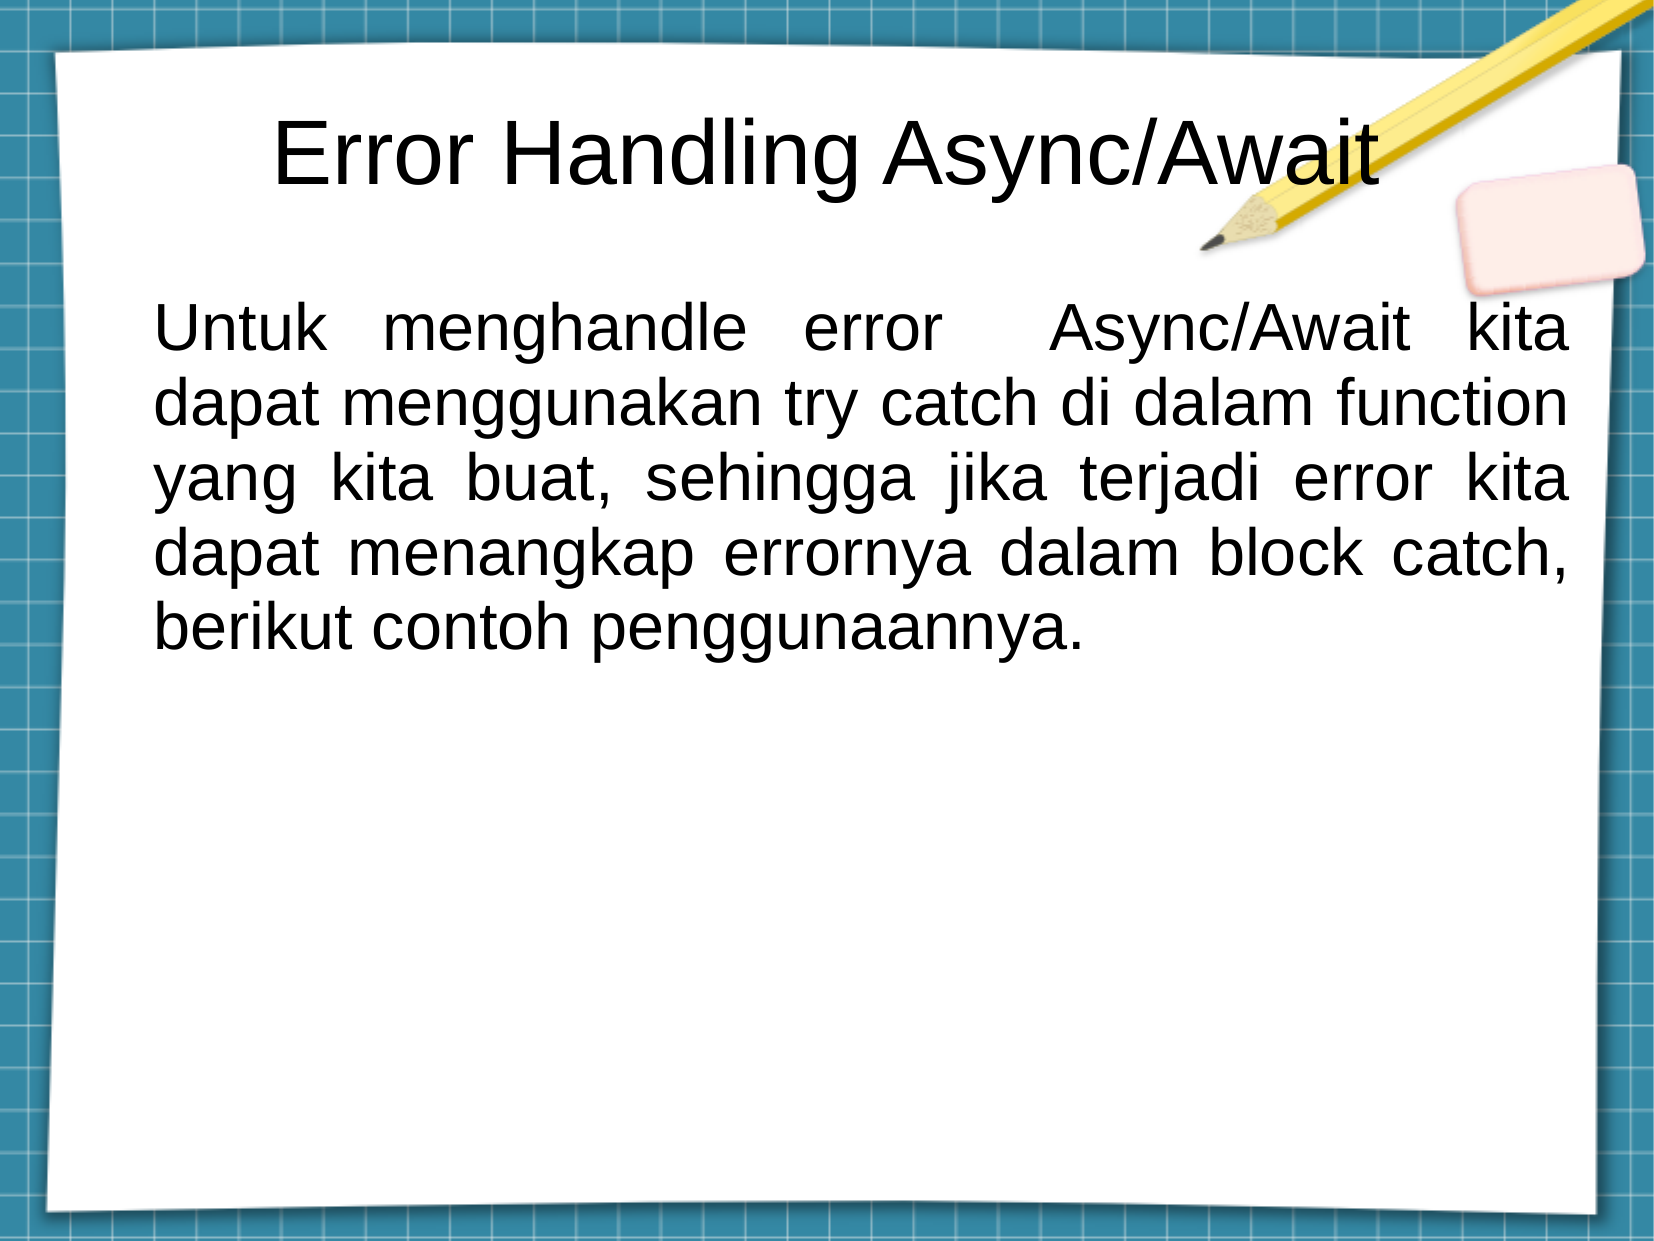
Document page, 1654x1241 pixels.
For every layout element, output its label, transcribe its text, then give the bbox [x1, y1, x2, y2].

list Untuk menghandle error Async/Await kita dapat menggunakan try catch di dalam function yang kita buat, sehingga jika terjadi error kita dapat menangkap errornya dalam block catch, berikut contoh penggunaannya. [82, 290, 1571, 1010]
title Error Handling Async/Await [82, 49, 1571, 257]
picture [0, 0, 1654, 1241]
